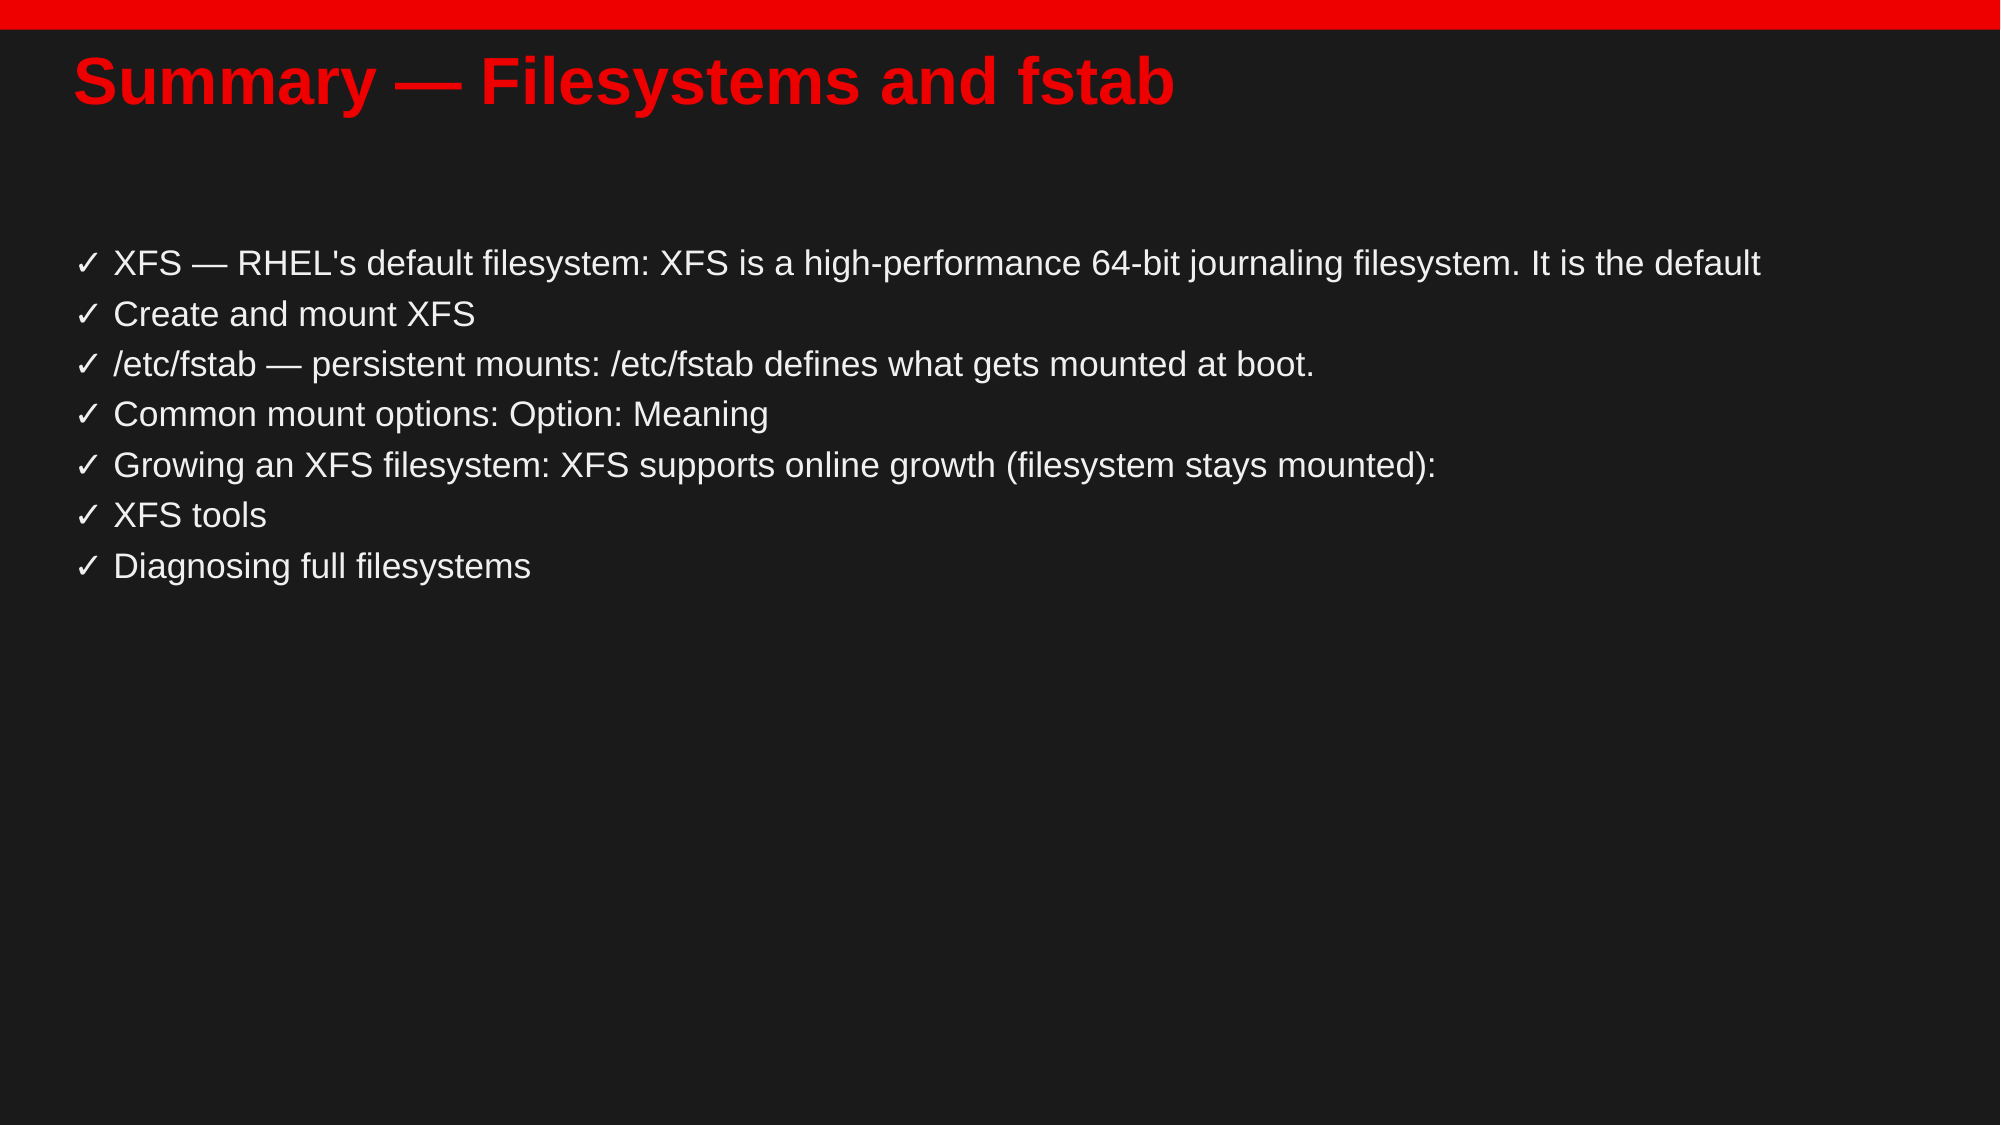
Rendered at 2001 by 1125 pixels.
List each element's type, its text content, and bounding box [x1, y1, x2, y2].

text_box [0, 0, 2001, 30]
text_box ✓ XFS — RHEL's default filesystem: XFS is a high-performance 64-bit journaling filesystem. It is the default ✓ Create and mount XFS ✓ /etc/fstab — persistent mounts: /etc/fstab defines what gets mounted at boot. ✓ Common mount options: Option: Meaning ✓ Growing an XFS filesystem: XFS supports online growth (filesystem stays mounted): ✓ XFS tools ✓ Diagnosing full filesystems [59, 236, 1942, 1037]
text_box Summary — Filesystems and fstab [59, 36, 1942, 208]
